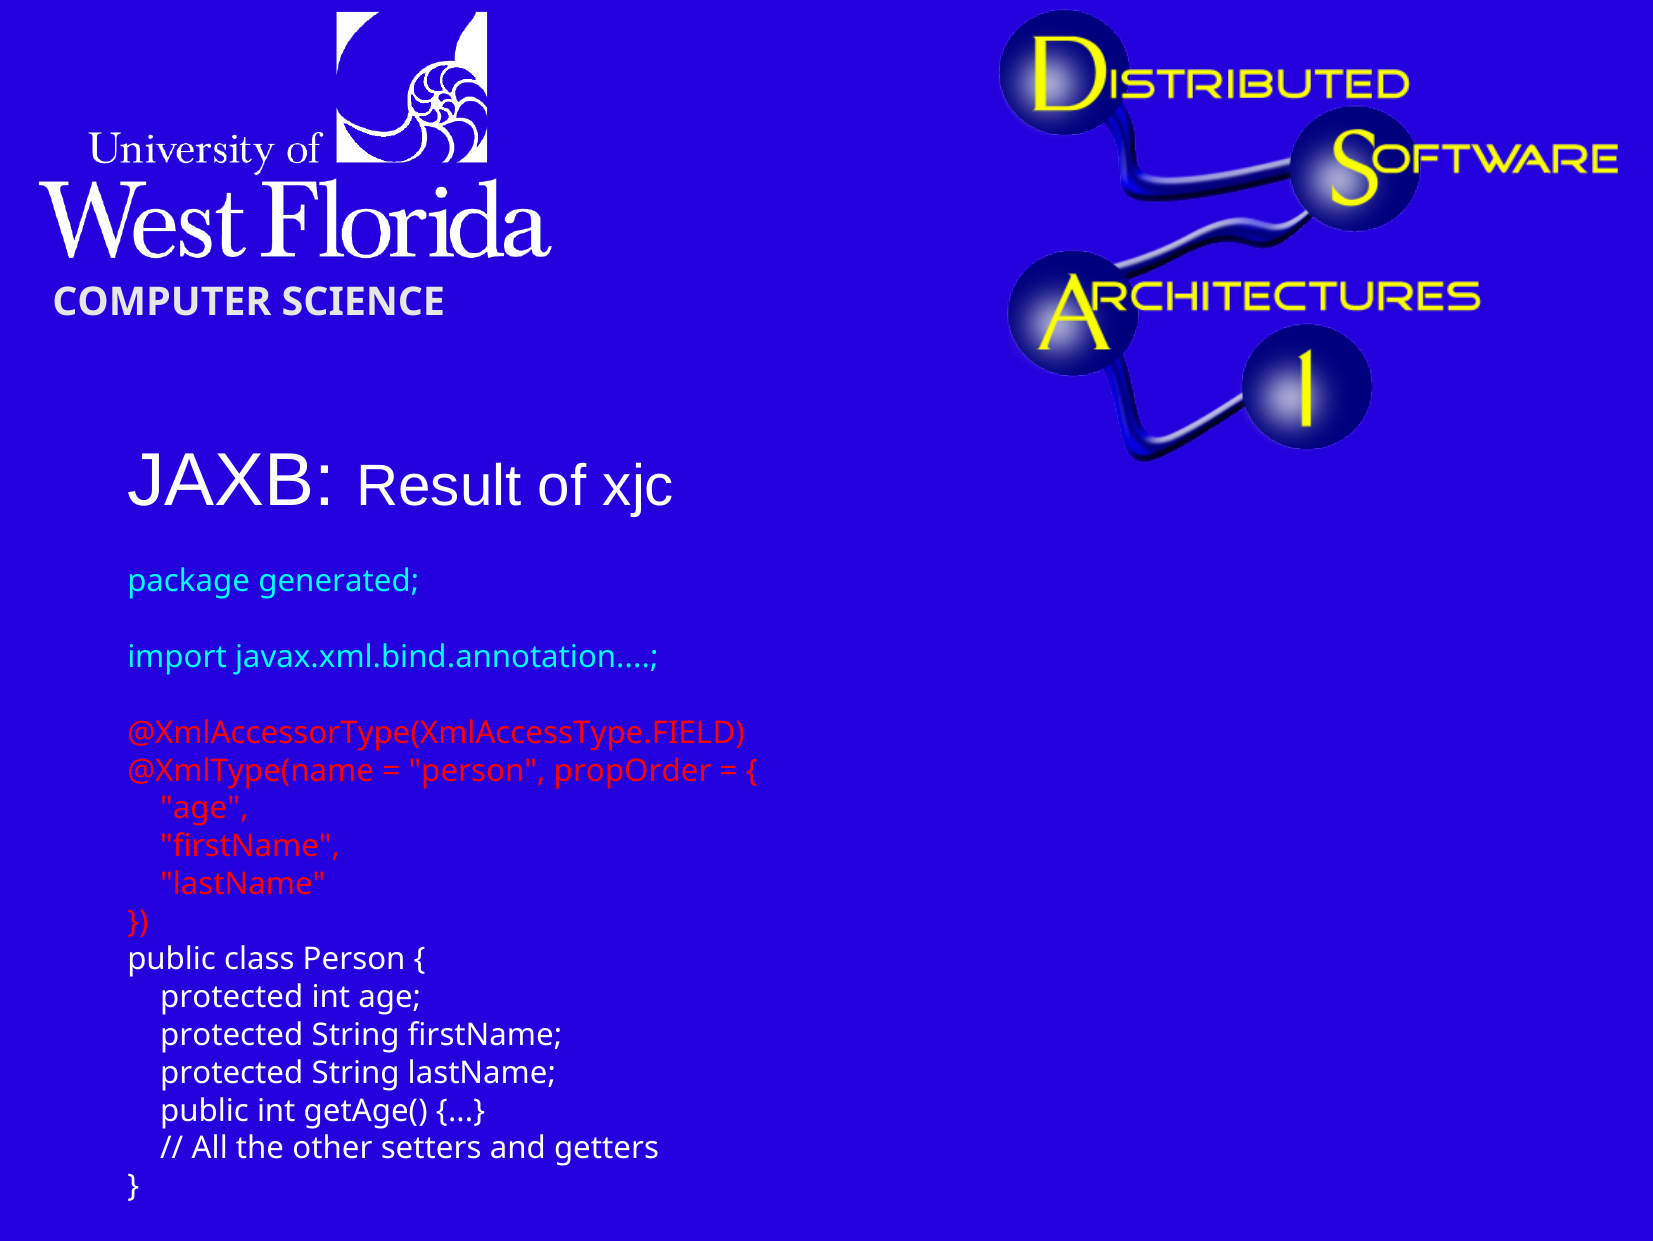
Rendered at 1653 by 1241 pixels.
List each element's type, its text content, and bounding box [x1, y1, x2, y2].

picture [37, 0, 559, 262]
picture [910, 0, 1653, 506]
text_box JAXB: Result of xjc package generated; import javax.xml.bind.annotation....; @XmlAccessorType(XmlAccessType.FIELD) @XmlType(name = "person", propOrder = { "age", "firstName", "lastName" }) public class Person { protected int age; protected String firstName; protected String lastName; public int getAge() {...} // All the other setters and getters } [112, 426, 1388, 1240]
text_box COMPUTER SCIENCE [37, 262, 563, 333]
